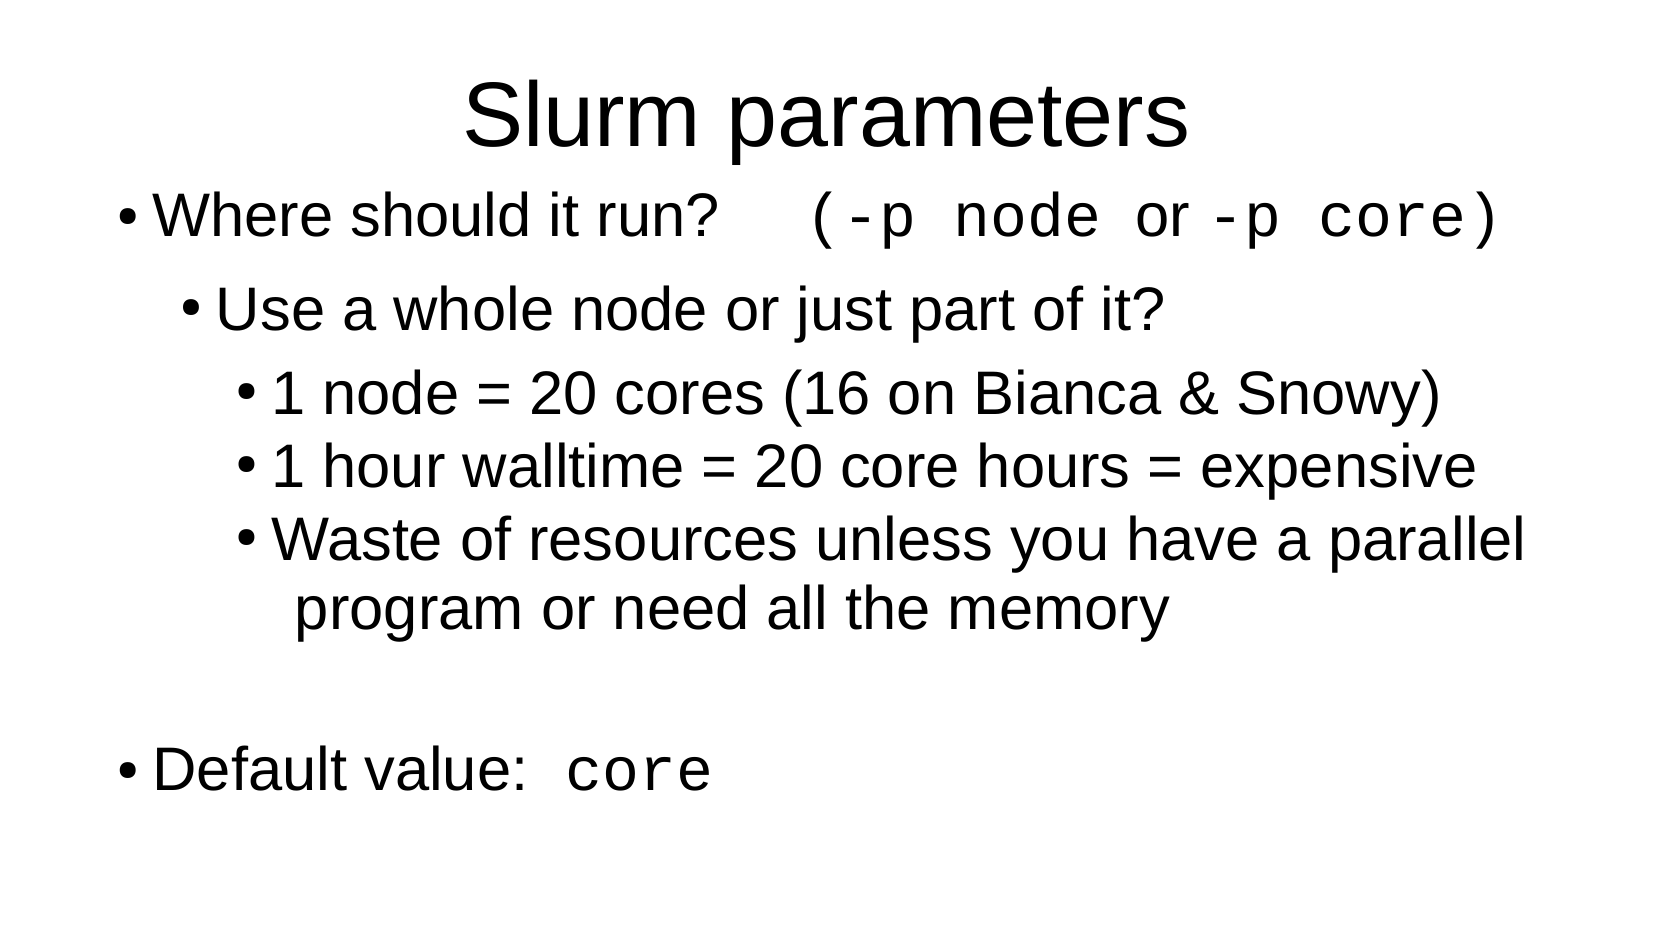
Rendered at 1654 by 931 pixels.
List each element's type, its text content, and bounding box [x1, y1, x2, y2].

list Where should it run? (-p node or -p core) Use a whole node or just part of it? 1 node = 20 cores (16 on Bianca & Snowy) 1 hour walltime = 20 core hours = expensive Waste of resources unless you have a parallel program or need all the memory Default value: core [105, 180, 1594, 826]
title Slurm parameters [82, 37, 1571, 193]
